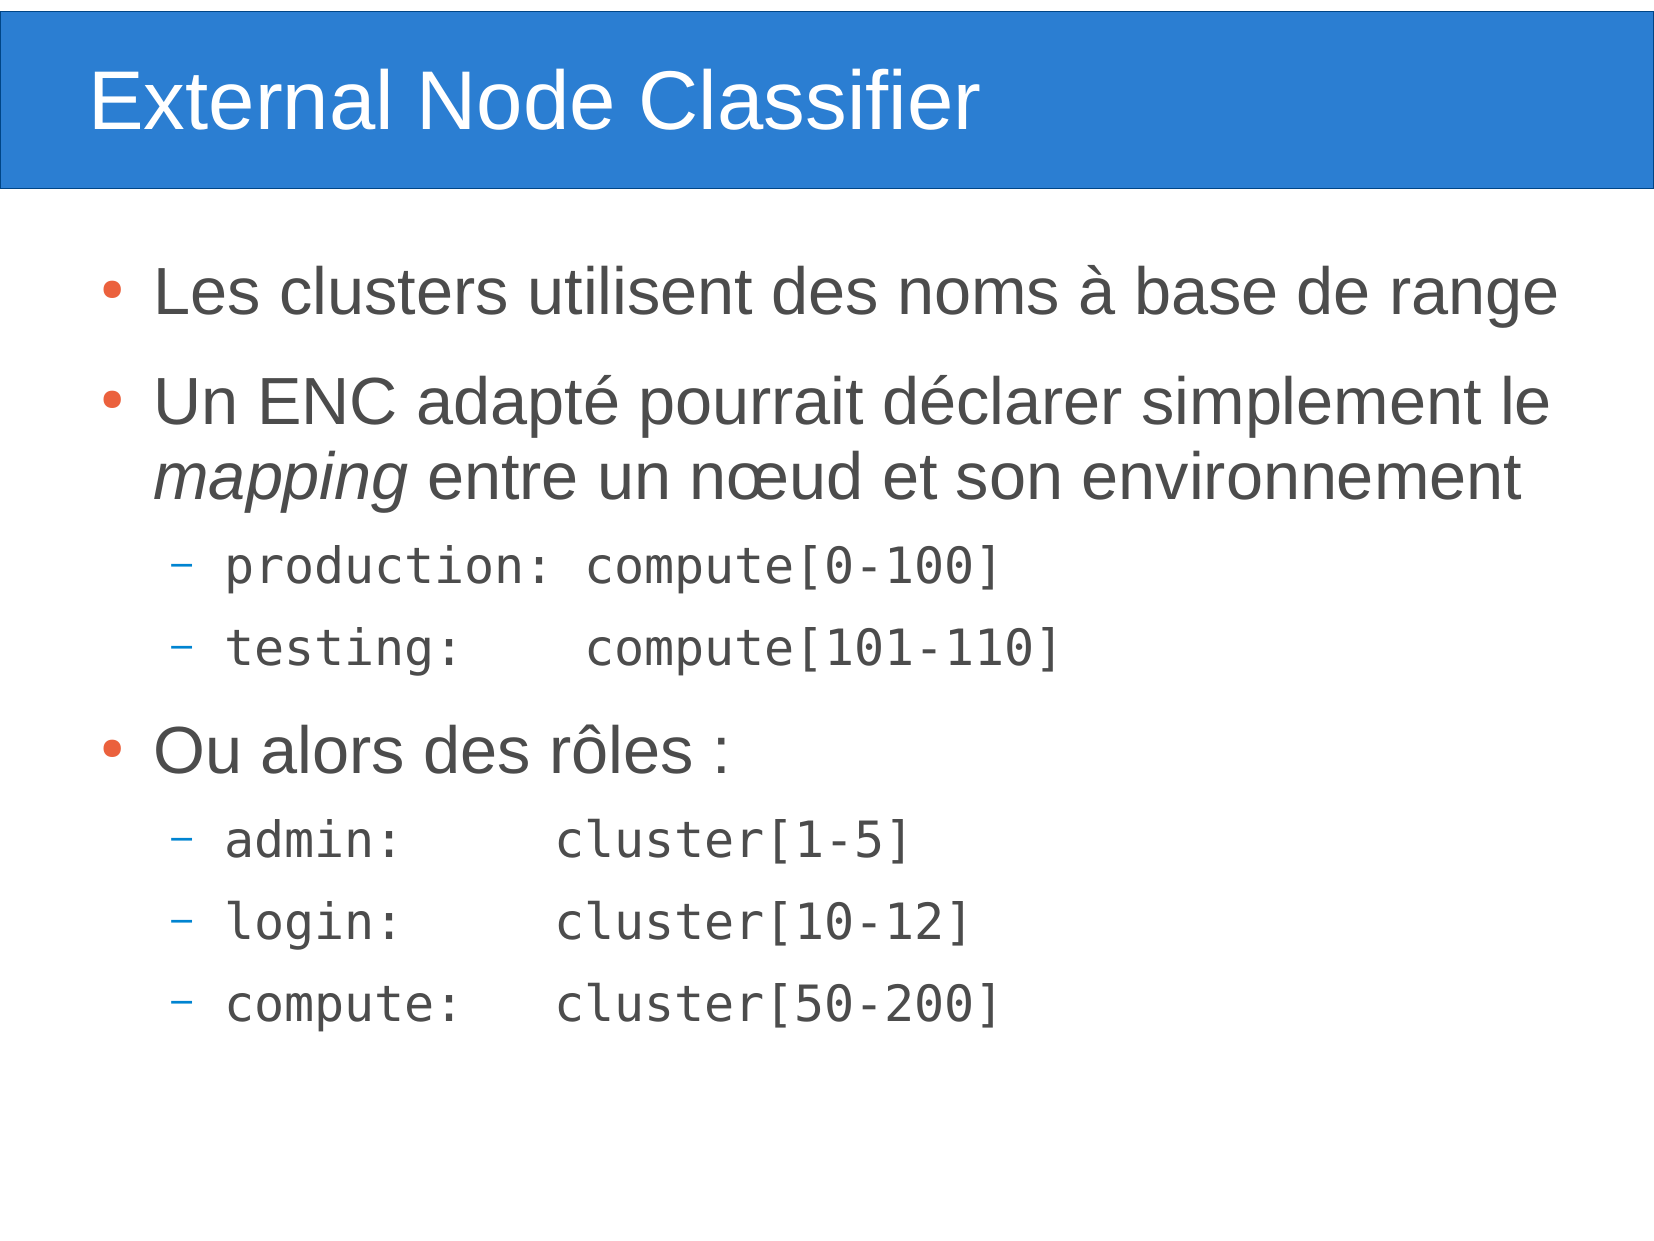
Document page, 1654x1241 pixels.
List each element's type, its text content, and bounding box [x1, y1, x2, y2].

list Les clusters utilisent des noms à base de range Un ENC adapté pourrait déclarer simplement le mapping entre un nœud et son environnement production: compute[0-100] testing: compute[101-110] Ou alors des rôles : admin: cluster[1-5] login: cluster[10-12] compute: cluster[50-200] [82, 253, 1583, 1193]
title External Node Classifier [0, 11, 1654, 189]
